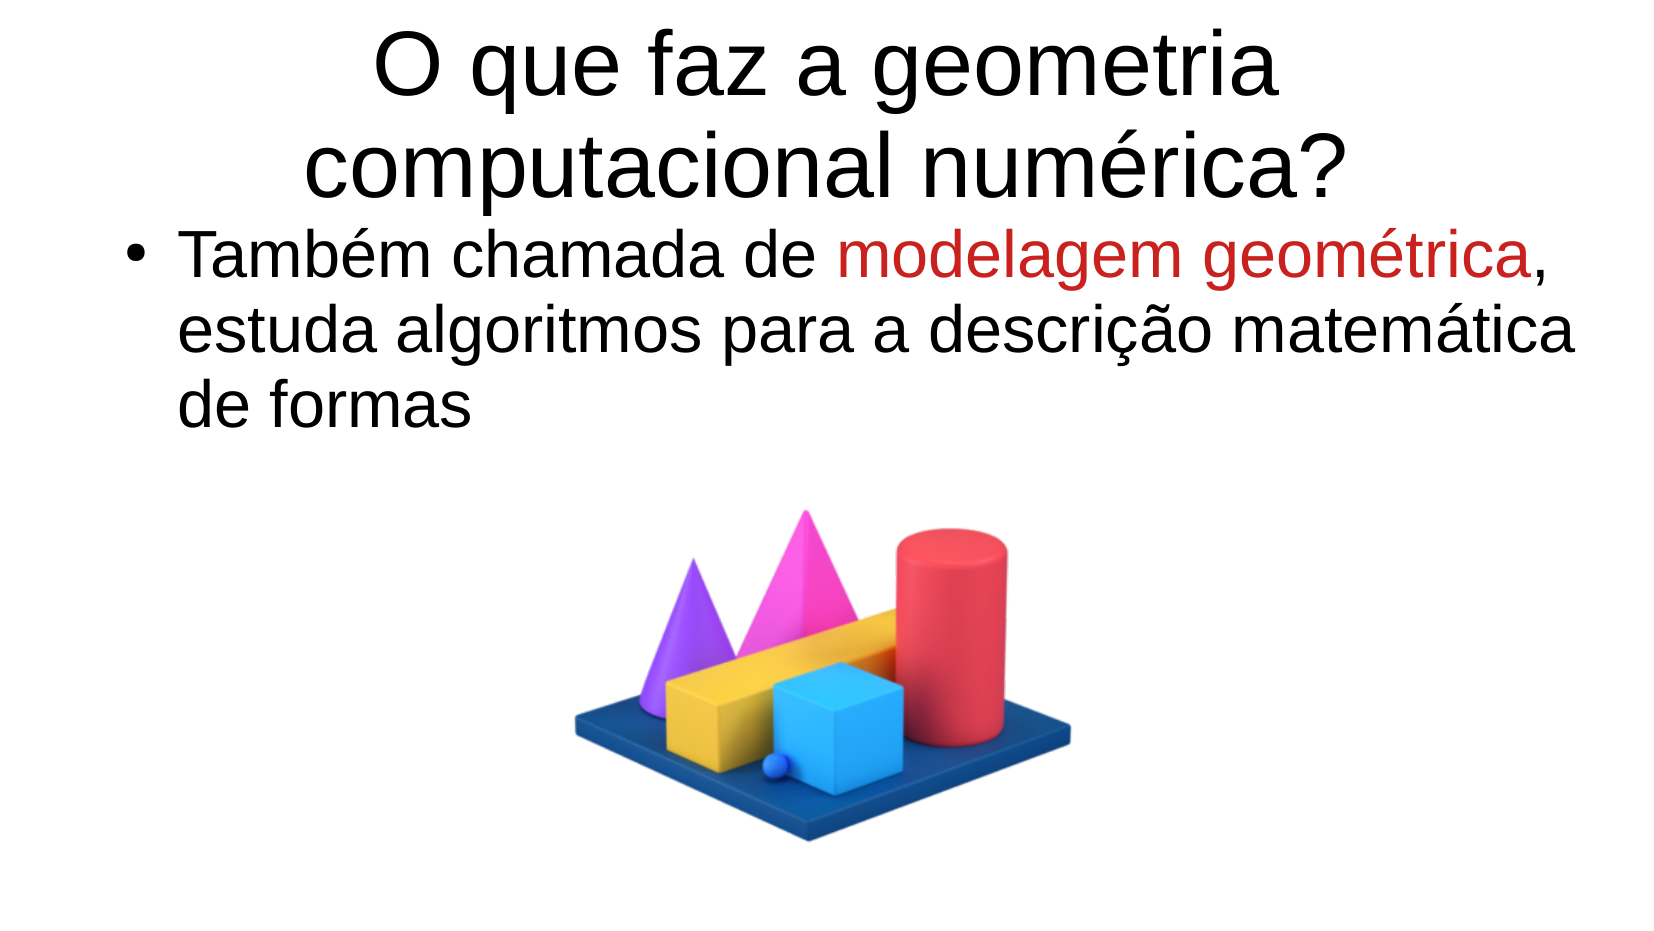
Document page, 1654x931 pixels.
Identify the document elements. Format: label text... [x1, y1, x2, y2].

title O que faz a geometria computacional numérica? [82, 12, 1571, 218]
list Também chamada de modelagem geométrica, estuda algoritmos para a descrição matemática de formas [106, 217, 1595, 757]
picture [471, 324, 1182, 931]
